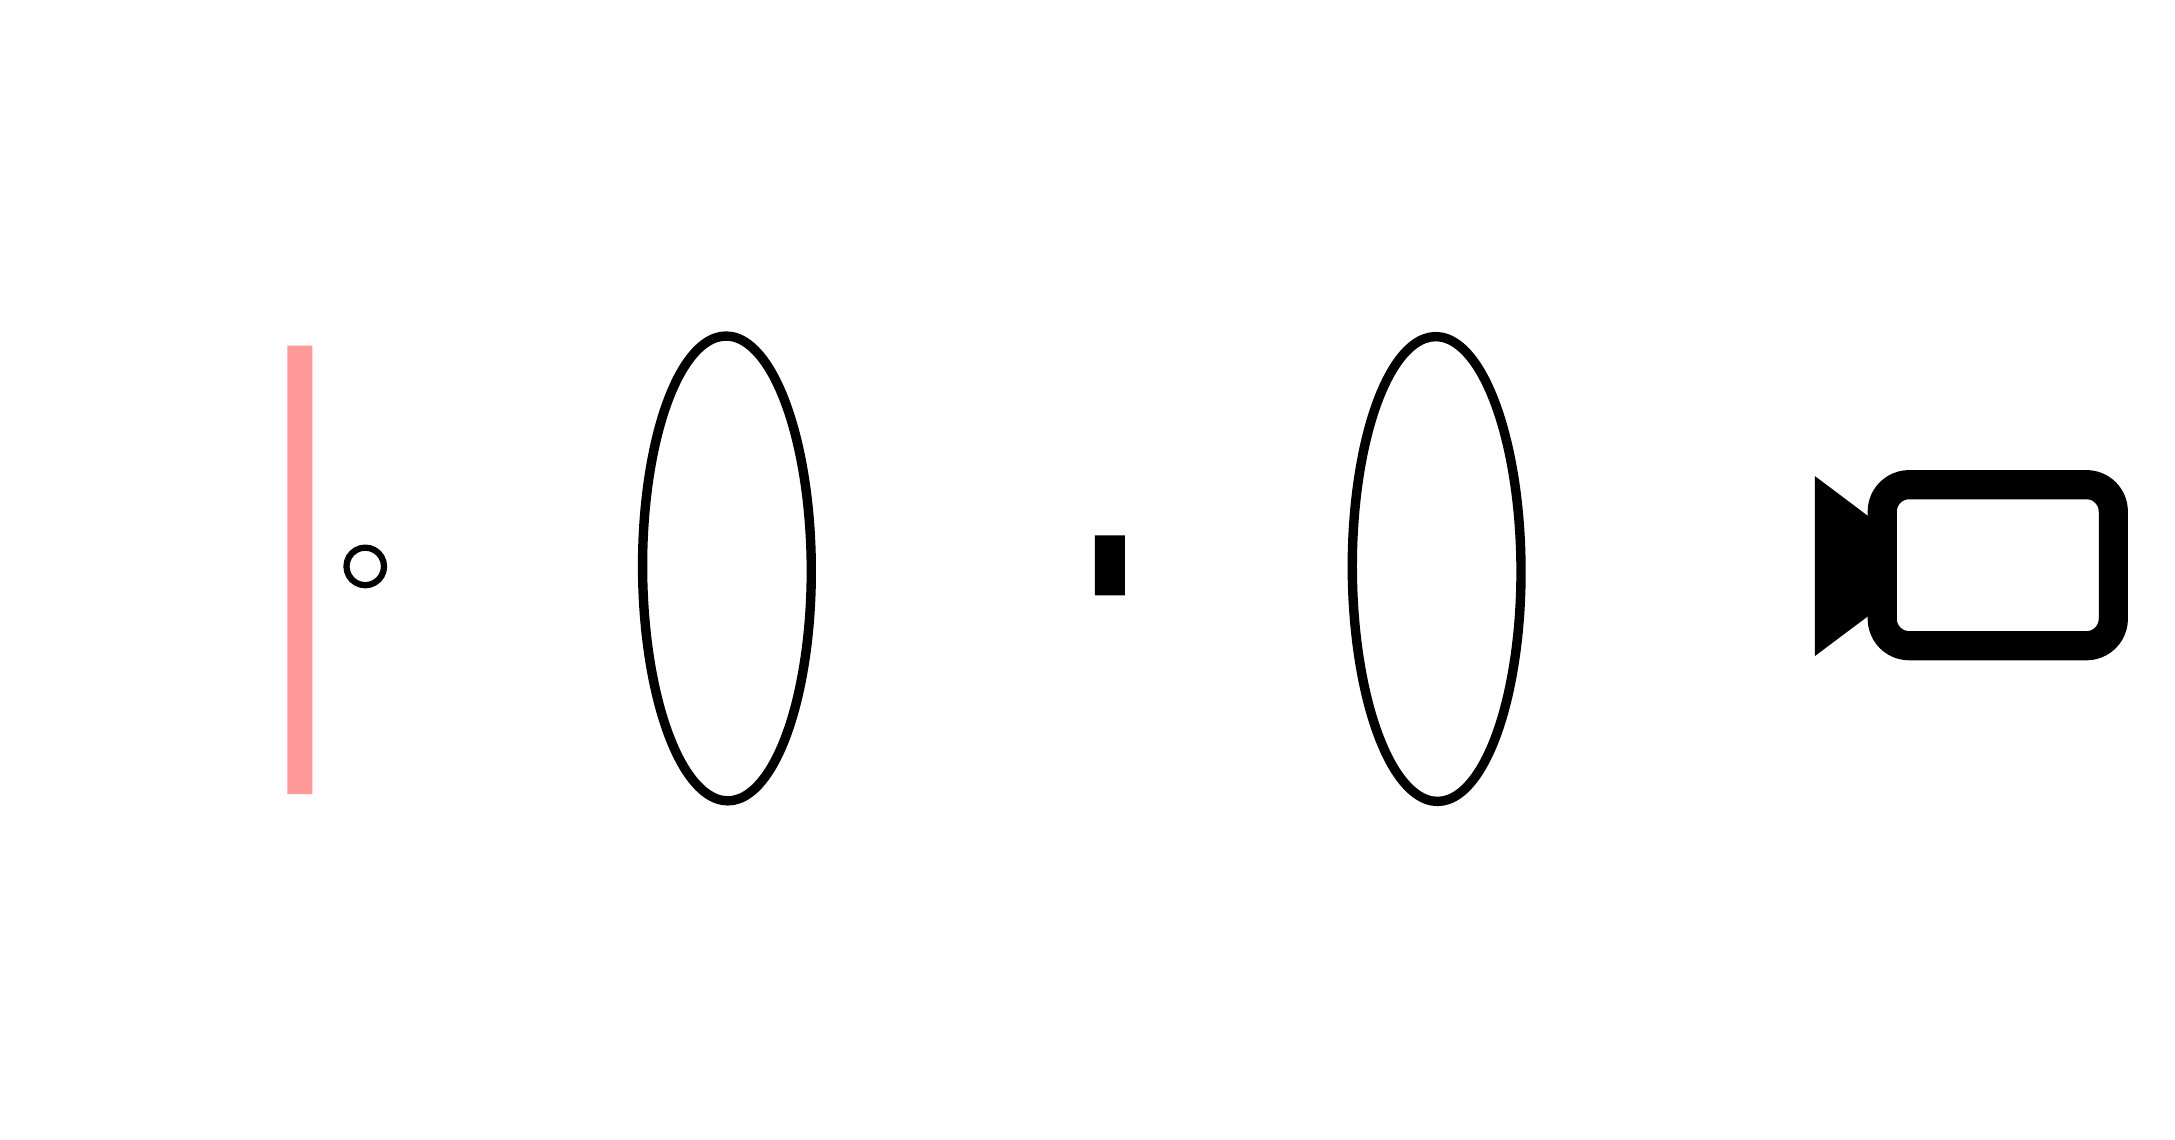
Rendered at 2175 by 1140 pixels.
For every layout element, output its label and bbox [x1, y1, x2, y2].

text_box [1094, 535, 1125, 596]
text_box [642, 336, 812, 801]
text_box [1352, 336, 1522, 802]
text_box [1814, 476, 1875, 657]
text_box [1882, 484, 2114, 646]
